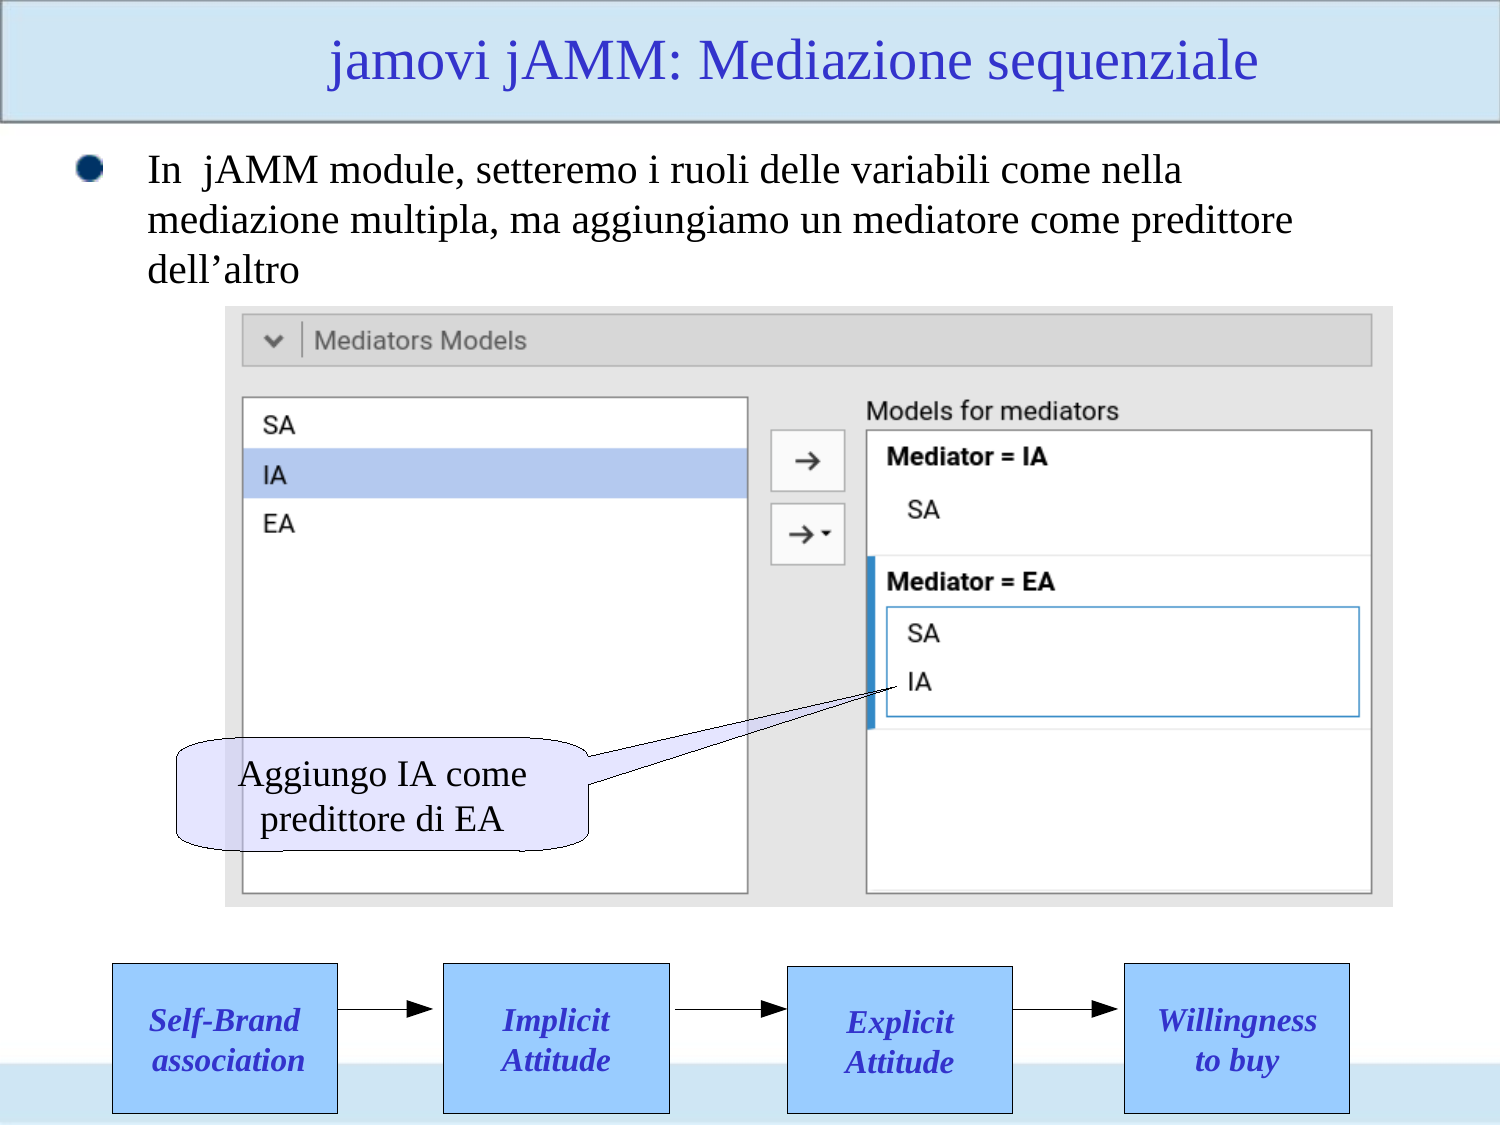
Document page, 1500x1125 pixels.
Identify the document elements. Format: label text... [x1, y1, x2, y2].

text_box Implicit Attitude [443, 963, 670, 1114]
text_box Explicit Attitude [787, 966, 1013, 1114]
text_box Aggiungo IA come predittore di EA [176, 686, 897, 852]
title jamovi jAMM: Mediazione sequenziale [138, 0, 1451, 113]
picture [0, 0, 1500, 1125]
text_box Willingness to buy [1124, 963, 1350, 1114]
text_box Self-Brand association [112, 963, 338, 1114]
text_box In jAMM module, setteremo i ruoli delle variabili come nella mediazione multipla, ma aggiungiamo un mediatore come predittore dell’altro [57, 133, 1396, 300]
